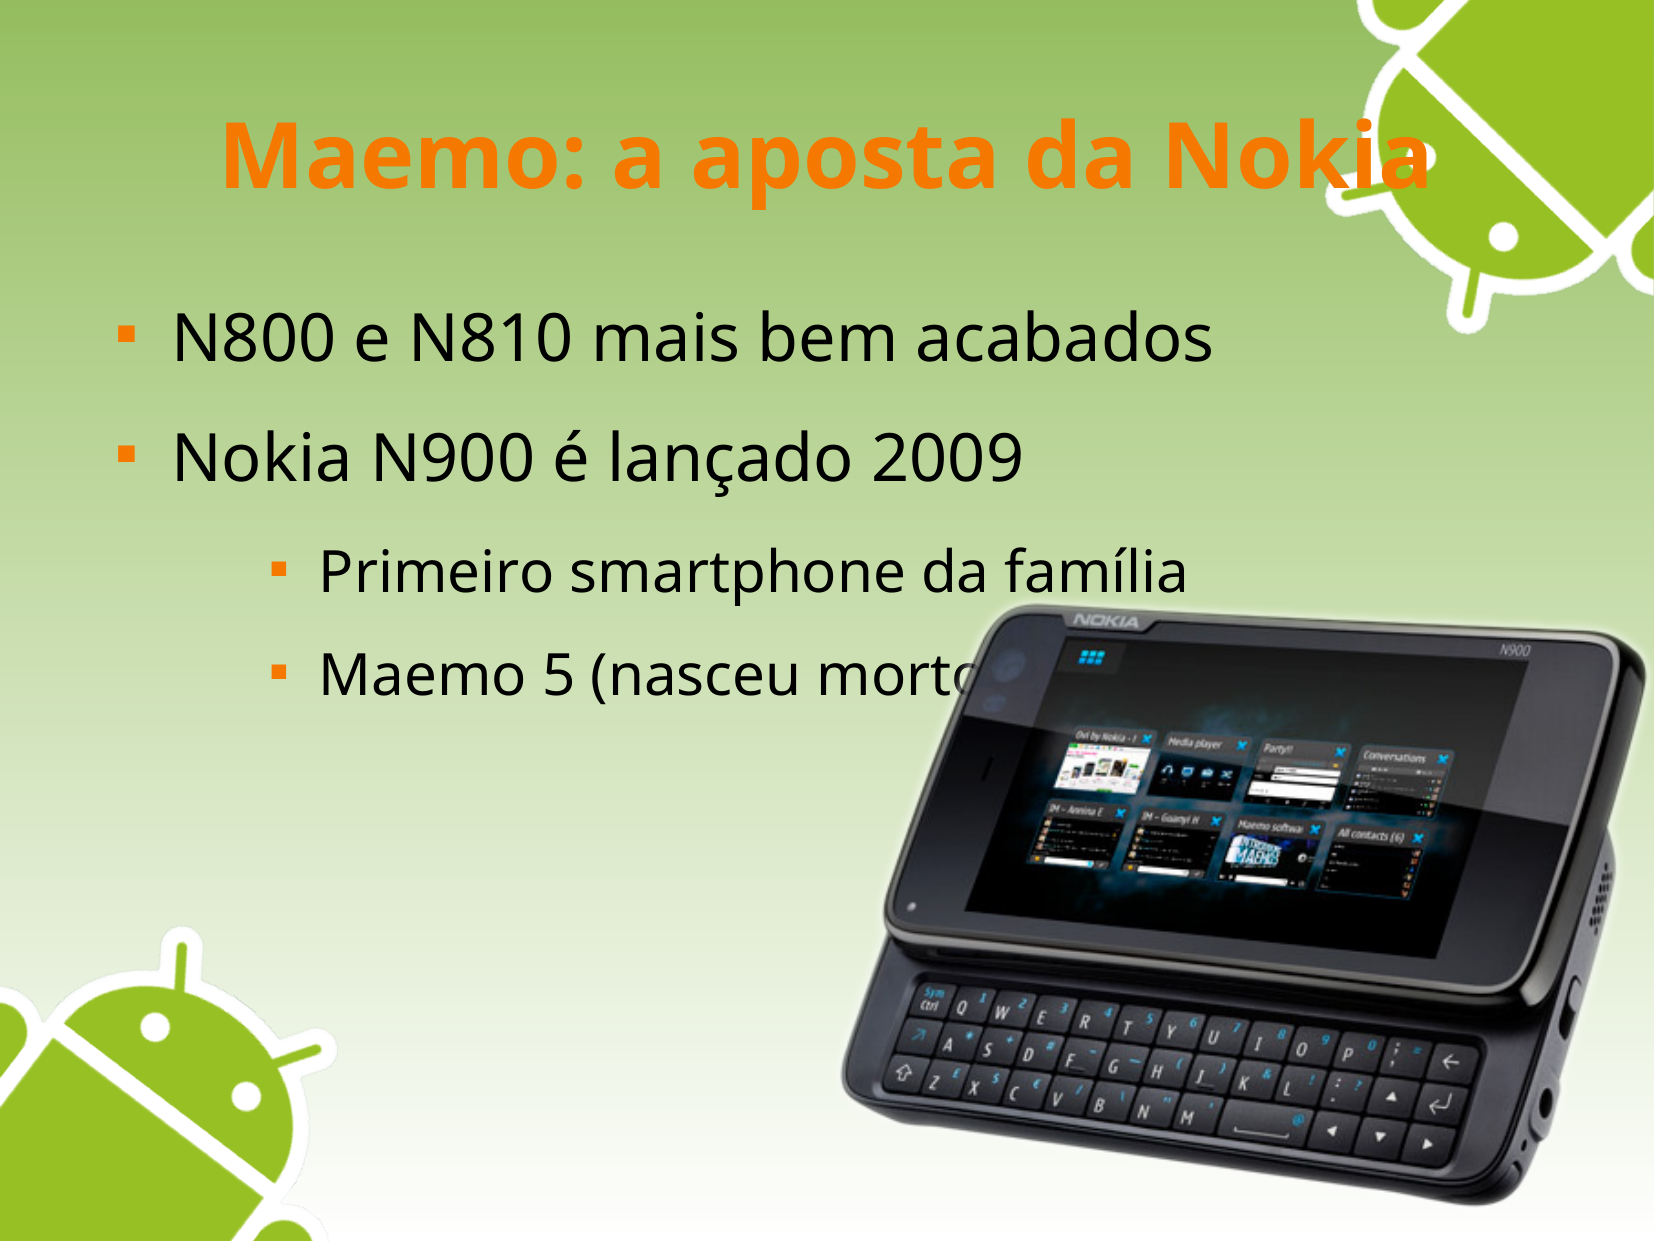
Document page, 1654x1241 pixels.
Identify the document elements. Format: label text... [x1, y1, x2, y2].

list N800 e N810 mais bem acabados Nokia N900 é lançado 2009 Primeiro smartphone da família Maemo 5 (nasceu morto) [82, 290, 1571, 1109]
picture [826, 589, 1654, 1222]
title Maemo: a aposta da Nokia [82, 49, 1571, 257]
picture [1291, 0, 1654, 410]
picture [0, 845, 442, 1241]
